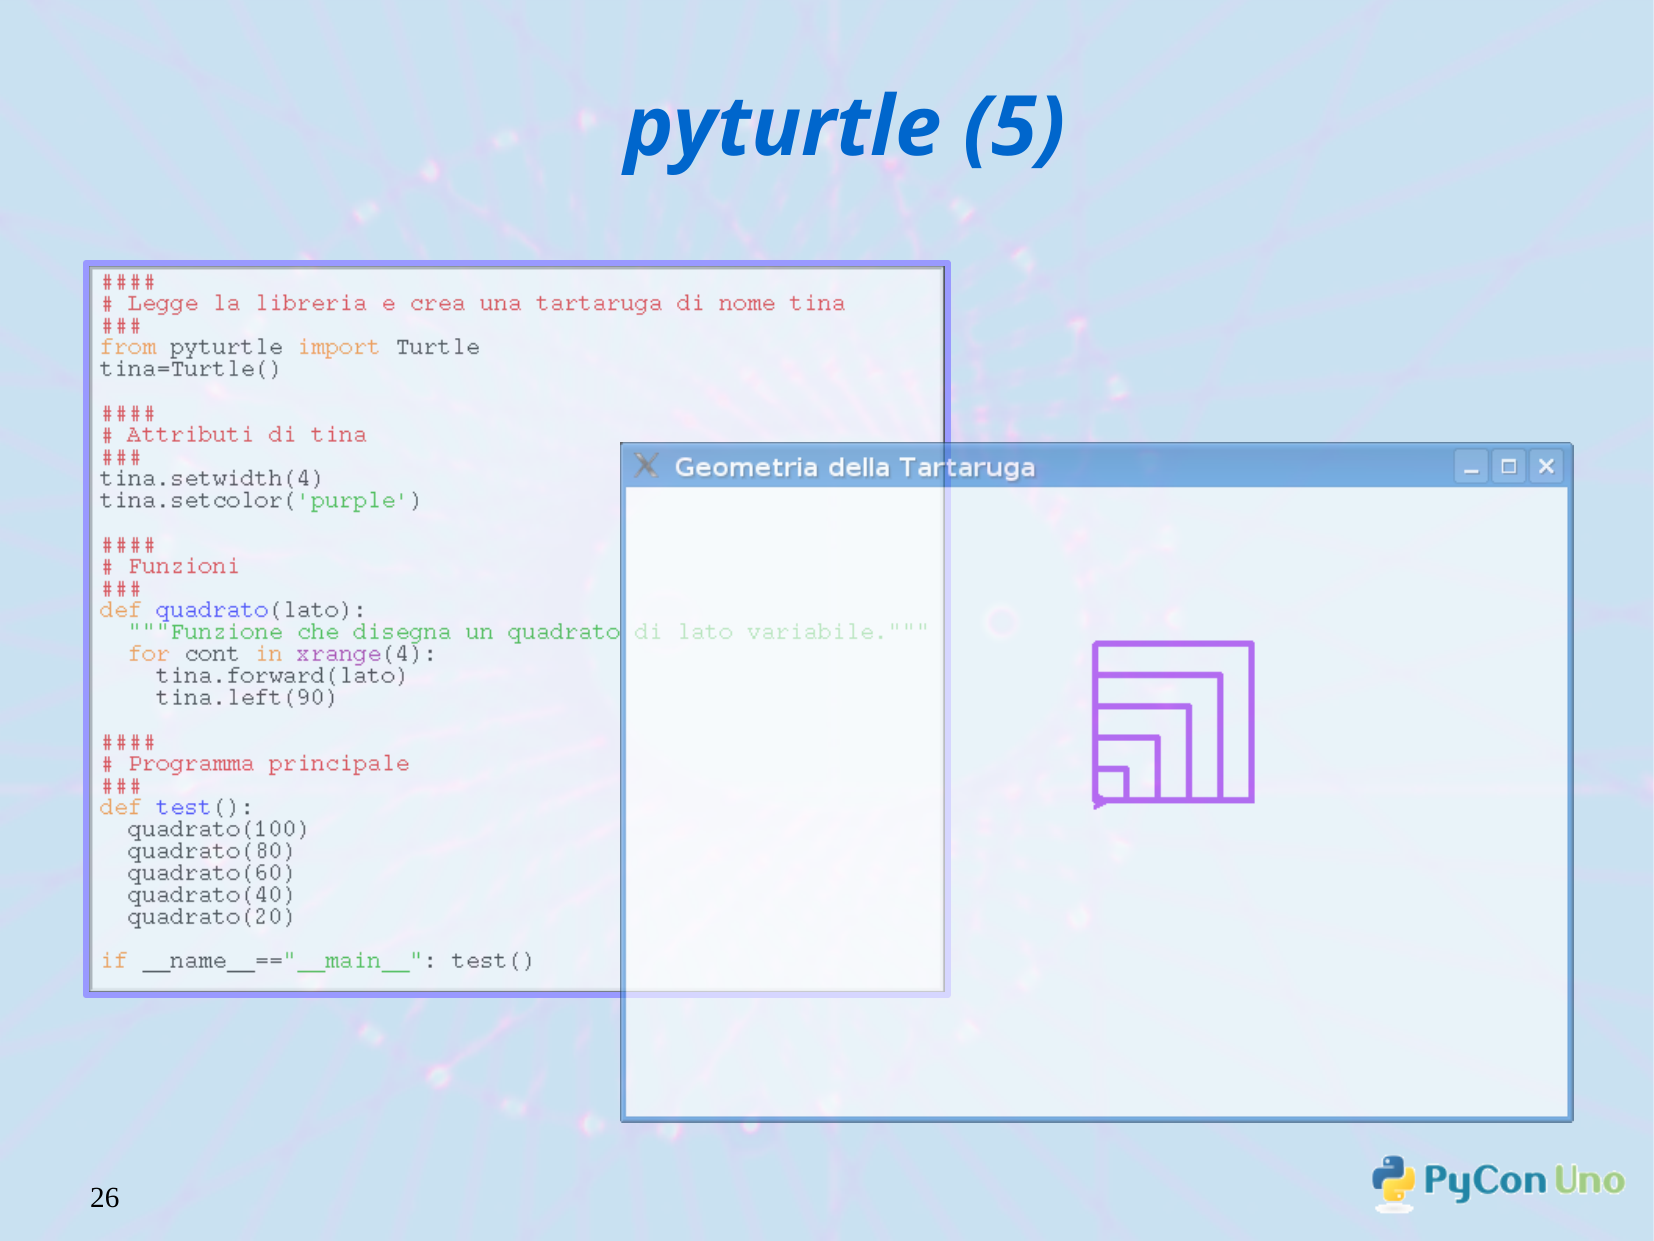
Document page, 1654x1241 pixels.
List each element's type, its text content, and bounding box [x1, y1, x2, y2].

picture [0, 0, 1654, 1241]
title pyturtle (5) [139, 19, 1552, 227]
